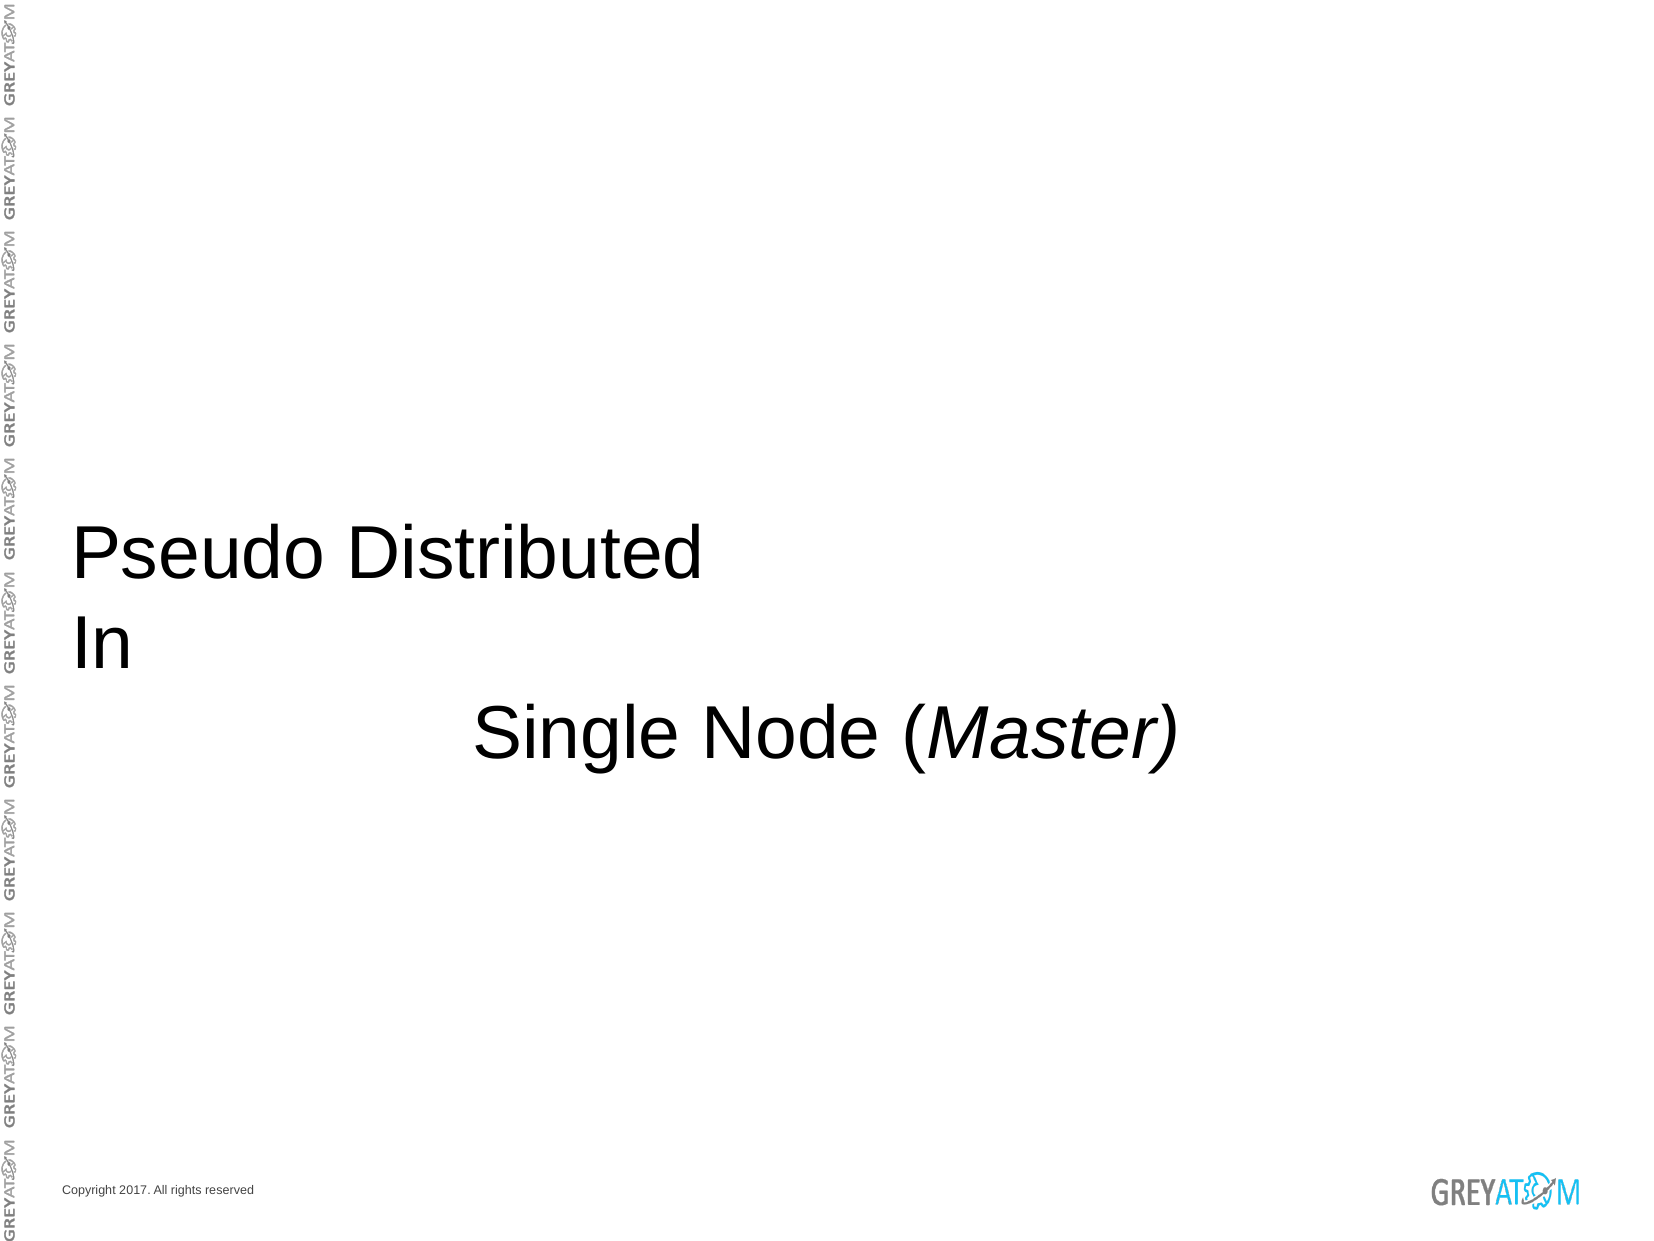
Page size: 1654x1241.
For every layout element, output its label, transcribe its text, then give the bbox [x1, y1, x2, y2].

picture [1, 231, 17, 333]
picture [1, 458, 17, 560]
picture [1, 117, 17, 220]
picture [1, 912, 17, 1015]
picture [1, 572, 17, 674]
picture [1, 4, 17, 106]
picture [1, 1026, 17, 1128]
picture [1, 1140, 17, 1241]
text_box Pseudo Distributed In Single Node (Master) [56, 408, 1597, 868]
picture [1, 344, 17, 447]
picture [1, 799, 17, 901]
picture [1430, 1168, 1581, 1212]
picture [1, 685, 17, 788]
